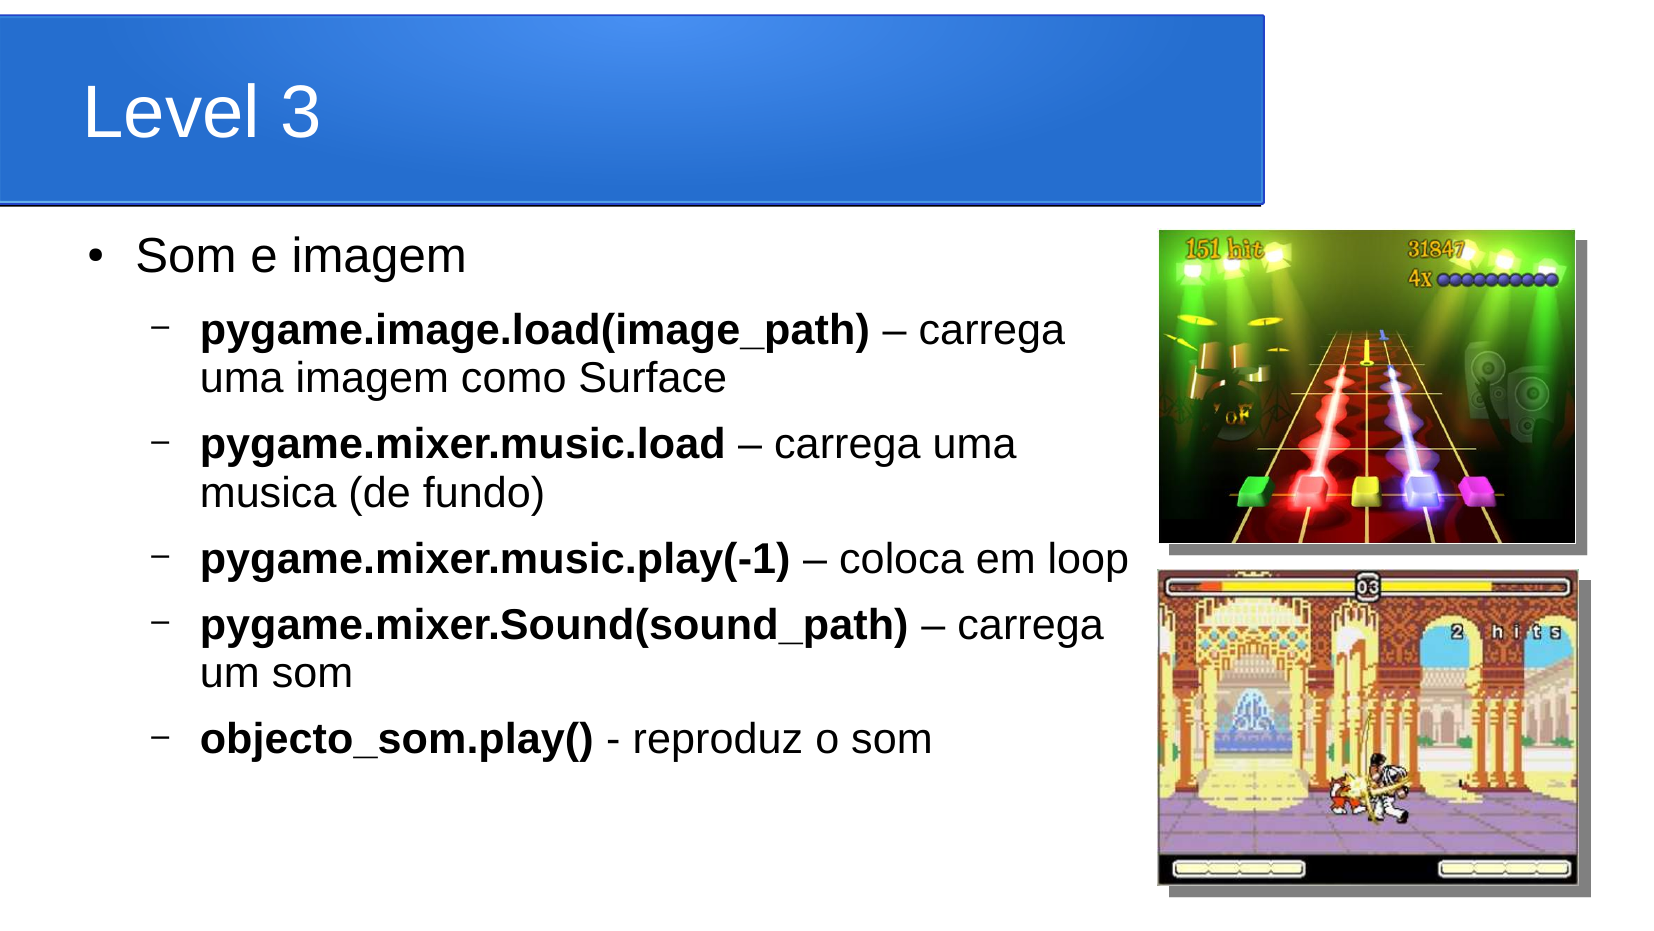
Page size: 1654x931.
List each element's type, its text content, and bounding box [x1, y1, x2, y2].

picture [1157, 569, 1579, 886]
picture [1157, 228, 1576, 544]
list Som e imagem pygame.image.load(image_path) – carrega uma imagem como Surface pygame.mixer.music.load – carrega uma musica (de fundo) pygame.mixer.music.play(-1) – coloca em loop pygame.mixer.Sound(sound_path) – carrega um som objecto_som.play() - reproduz o som [70, 228, 1158, 768]
title Level 3 [82, 35, 1235, 189]
